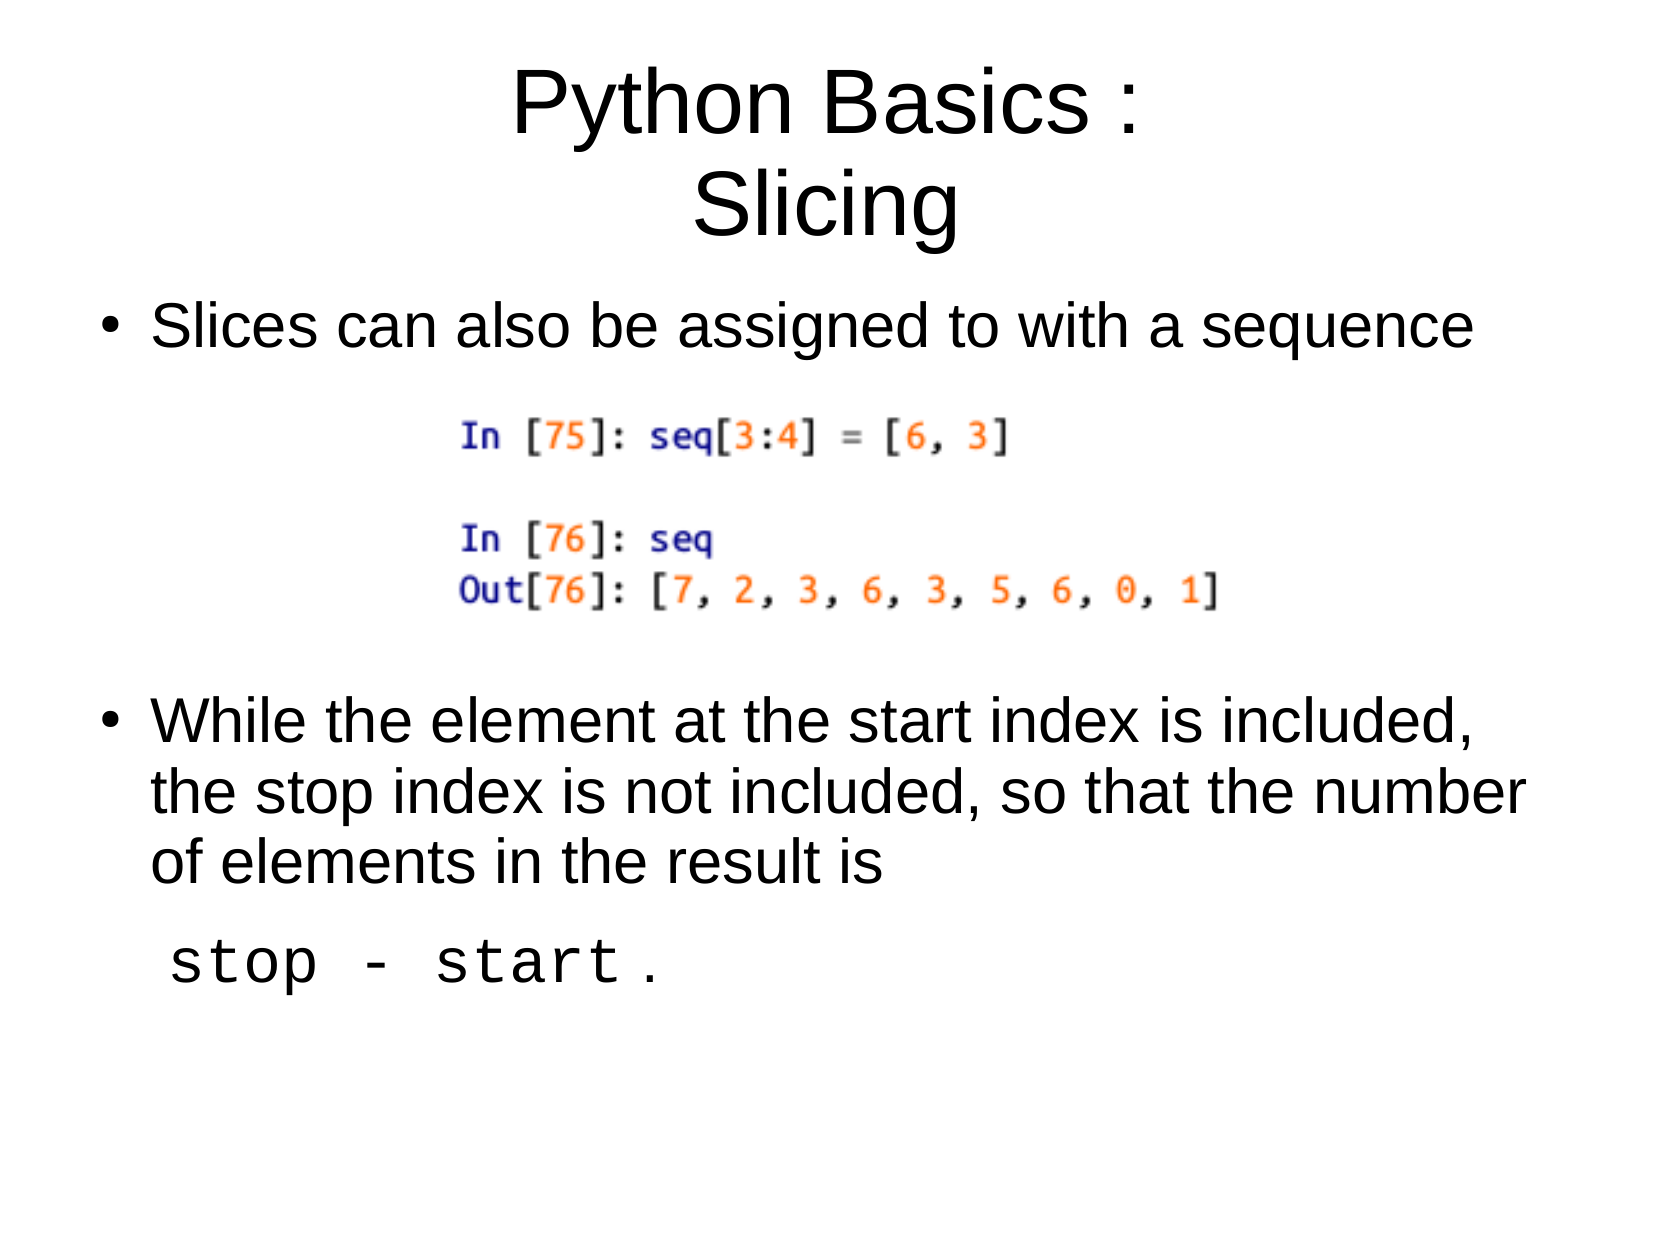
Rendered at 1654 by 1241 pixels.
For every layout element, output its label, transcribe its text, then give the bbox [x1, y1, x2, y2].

list Slices can also be assigned to with a sequence While the element at the start index is included, the stop index is not included, so that the number of elements in the result is stop - start . [82, 290, 1571, 1010]
title Python Basics : Slicing [82, 49, 1571, 257]
picture [455, 398, 1265, 642]
